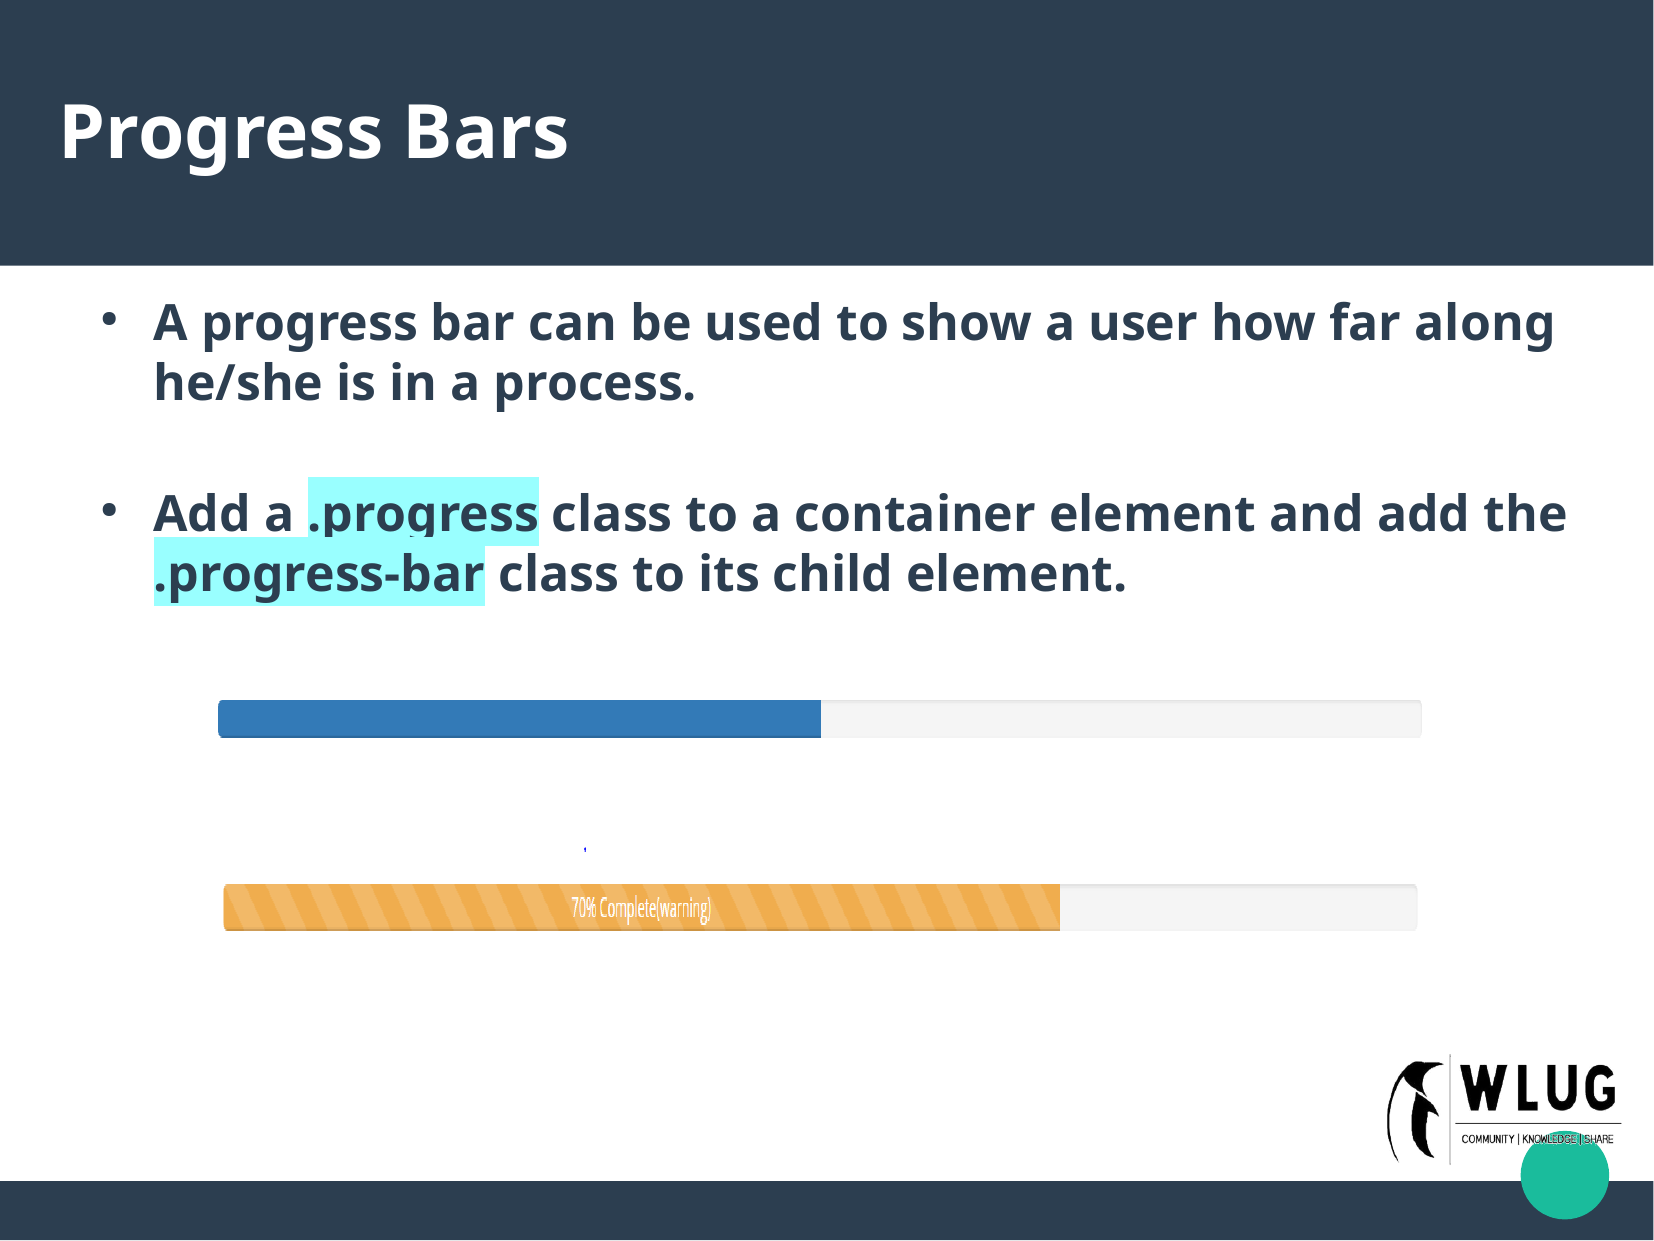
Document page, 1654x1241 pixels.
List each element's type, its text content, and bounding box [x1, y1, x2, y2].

picture [201, 674, 1437, 760]
picture [1371, 1046, 1630, 1170]
title Progress Bars [59, 49, 1595, 207]
picture [218, 847, 1423, 946]
list A progress bar can be used to show a user how far along he/she is in a process. Add a .progress class to a container element and add the .progress-bar class to its child element. [82, 290, 1571, 1010]
